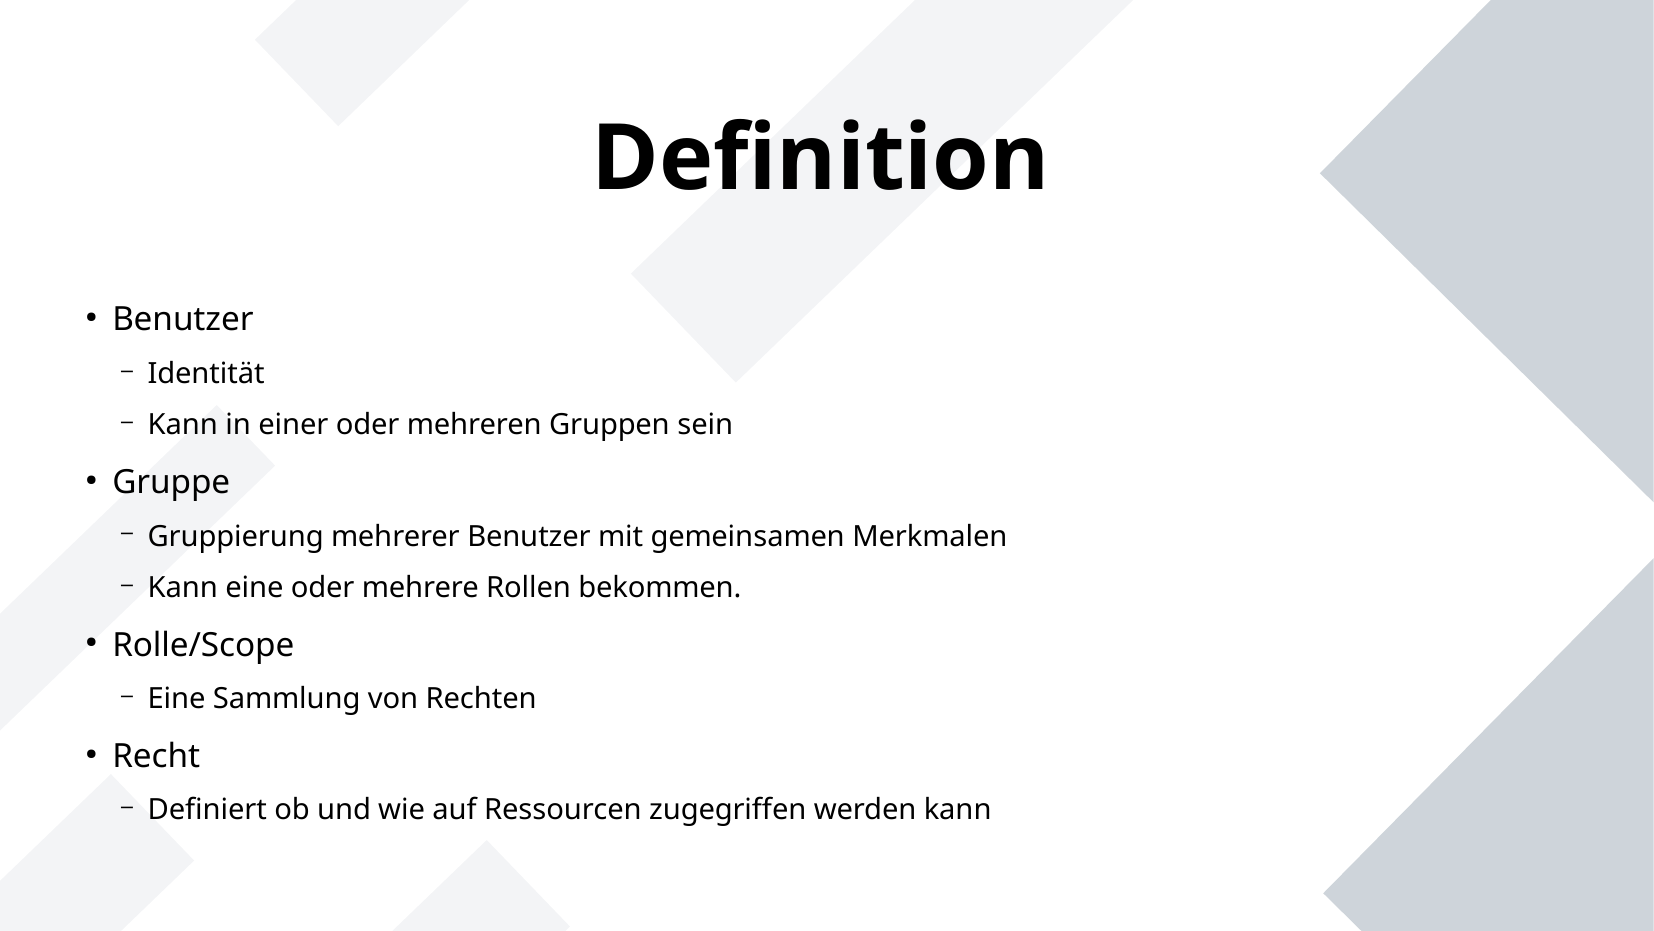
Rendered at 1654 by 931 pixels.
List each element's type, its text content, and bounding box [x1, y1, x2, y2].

title Definition [76, 76, 1565, 233]
list Benutzer Identität Kann in einer oder mehreren Gruppen sein Gruppe Gruppierung mehrerer Benutzer mit gemeinsamen Merkmalen Kann eine oder mehrere Rollen bekommen. Rolle/Scope Eine Sammlung von Rechten Recht Definiert ob und wie auf Ressourcen zugegriffen werden kann [76, 295, 1565, 835]
